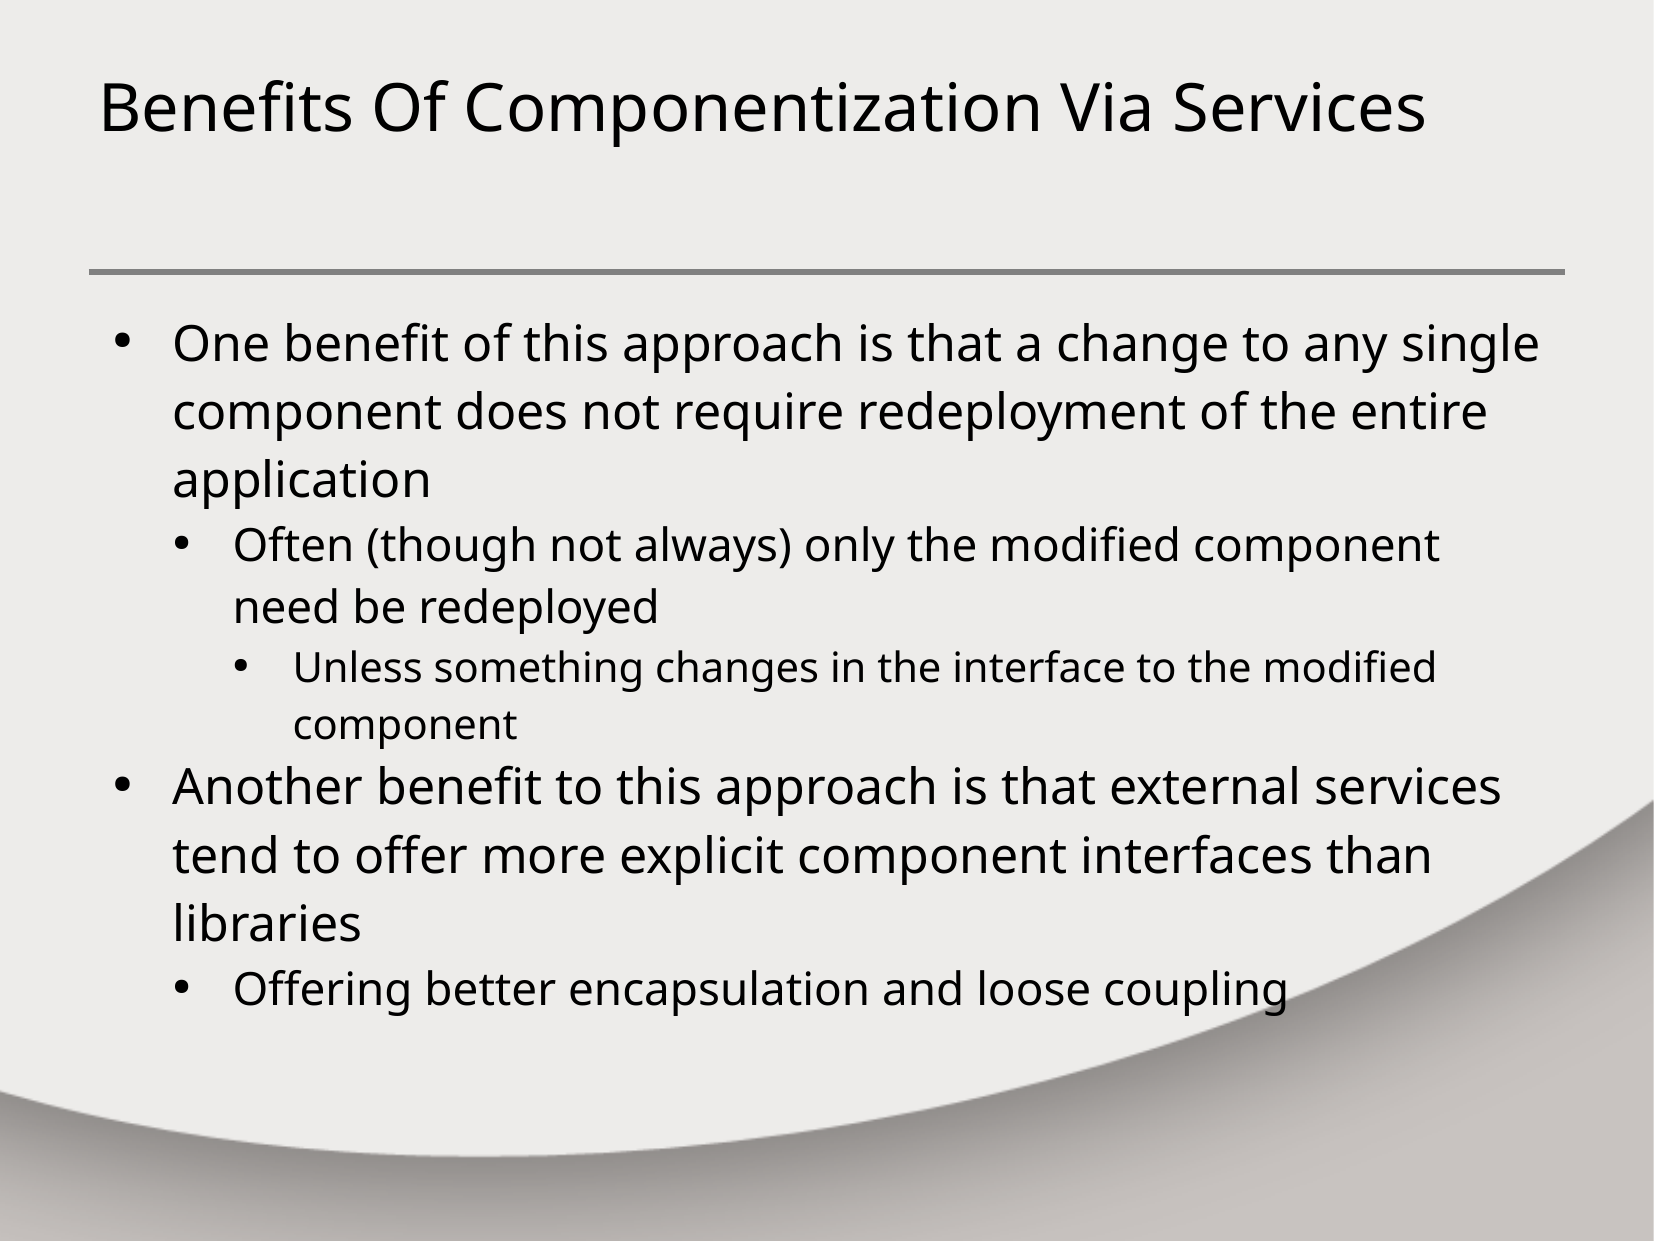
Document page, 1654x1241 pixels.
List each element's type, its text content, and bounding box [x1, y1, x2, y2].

picture [0, 0, 1654, 1241]
text_box One benefit of this approach is that a change to any single component does not require redeployment of the entire application Often (though not always) only the modified component need be redeployed Unless something changes in the interface to the modified component Another benefit to this approach is that external services tend to offer more explicit component interfaces than libraries Offering better encapsulation and loose coupling [97, 300, 1561, 1163]
title Benefits Of Componentization Via Services [98, 75, 1561, 226]
